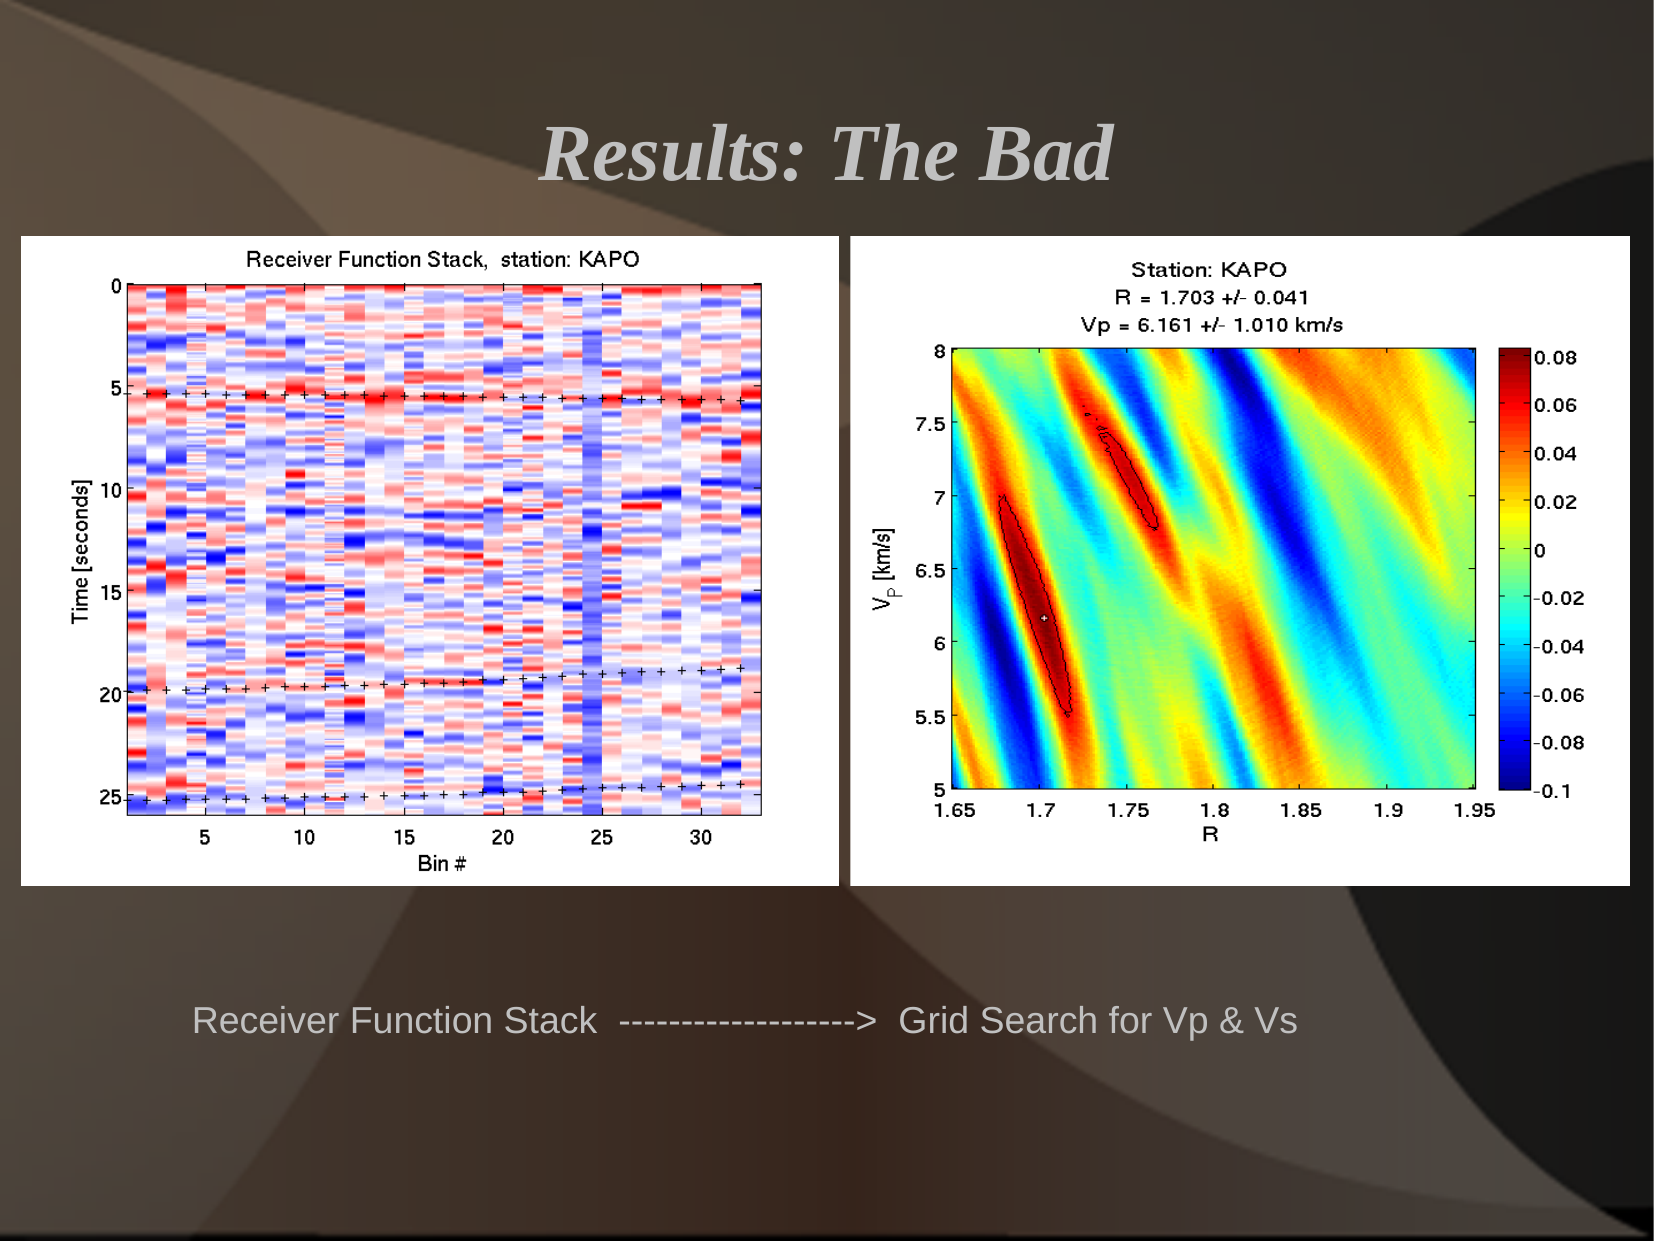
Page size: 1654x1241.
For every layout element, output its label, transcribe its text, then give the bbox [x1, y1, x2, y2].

text_box Receiver Function Stack -------------------> Grid Search for Vp & Vs [177, 992, 1477, 1051]
picture [0, 0, 1654, 1241]
title Results: The Bad [82, 49, 1571, 257]
